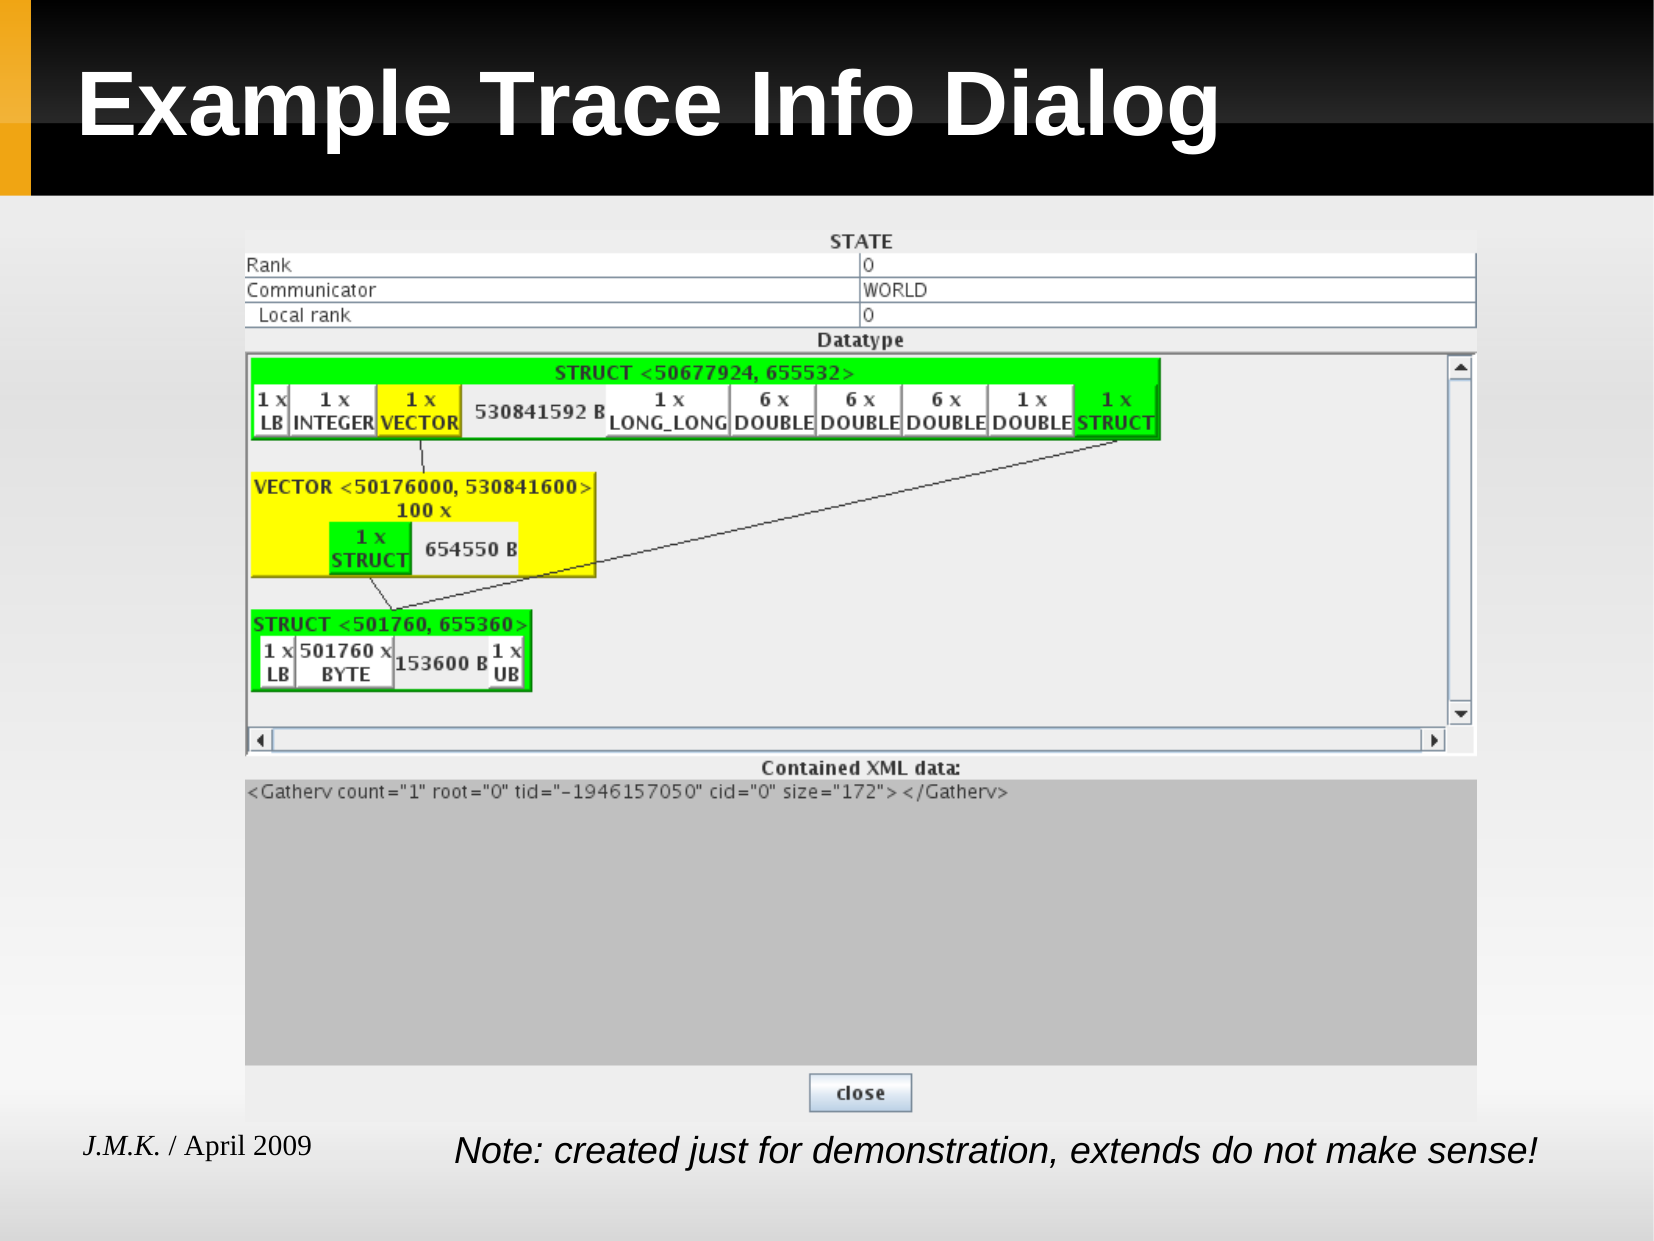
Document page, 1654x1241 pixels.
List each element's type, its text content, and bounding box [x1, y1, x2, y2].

title Example Trace Info Dialog [76, 7, 1565, 200]
picture [0, 0, 1654, 1241]
text_box Note: created just for demonstration, extends do not make sense! [439, 1122, 1554, 1179]
